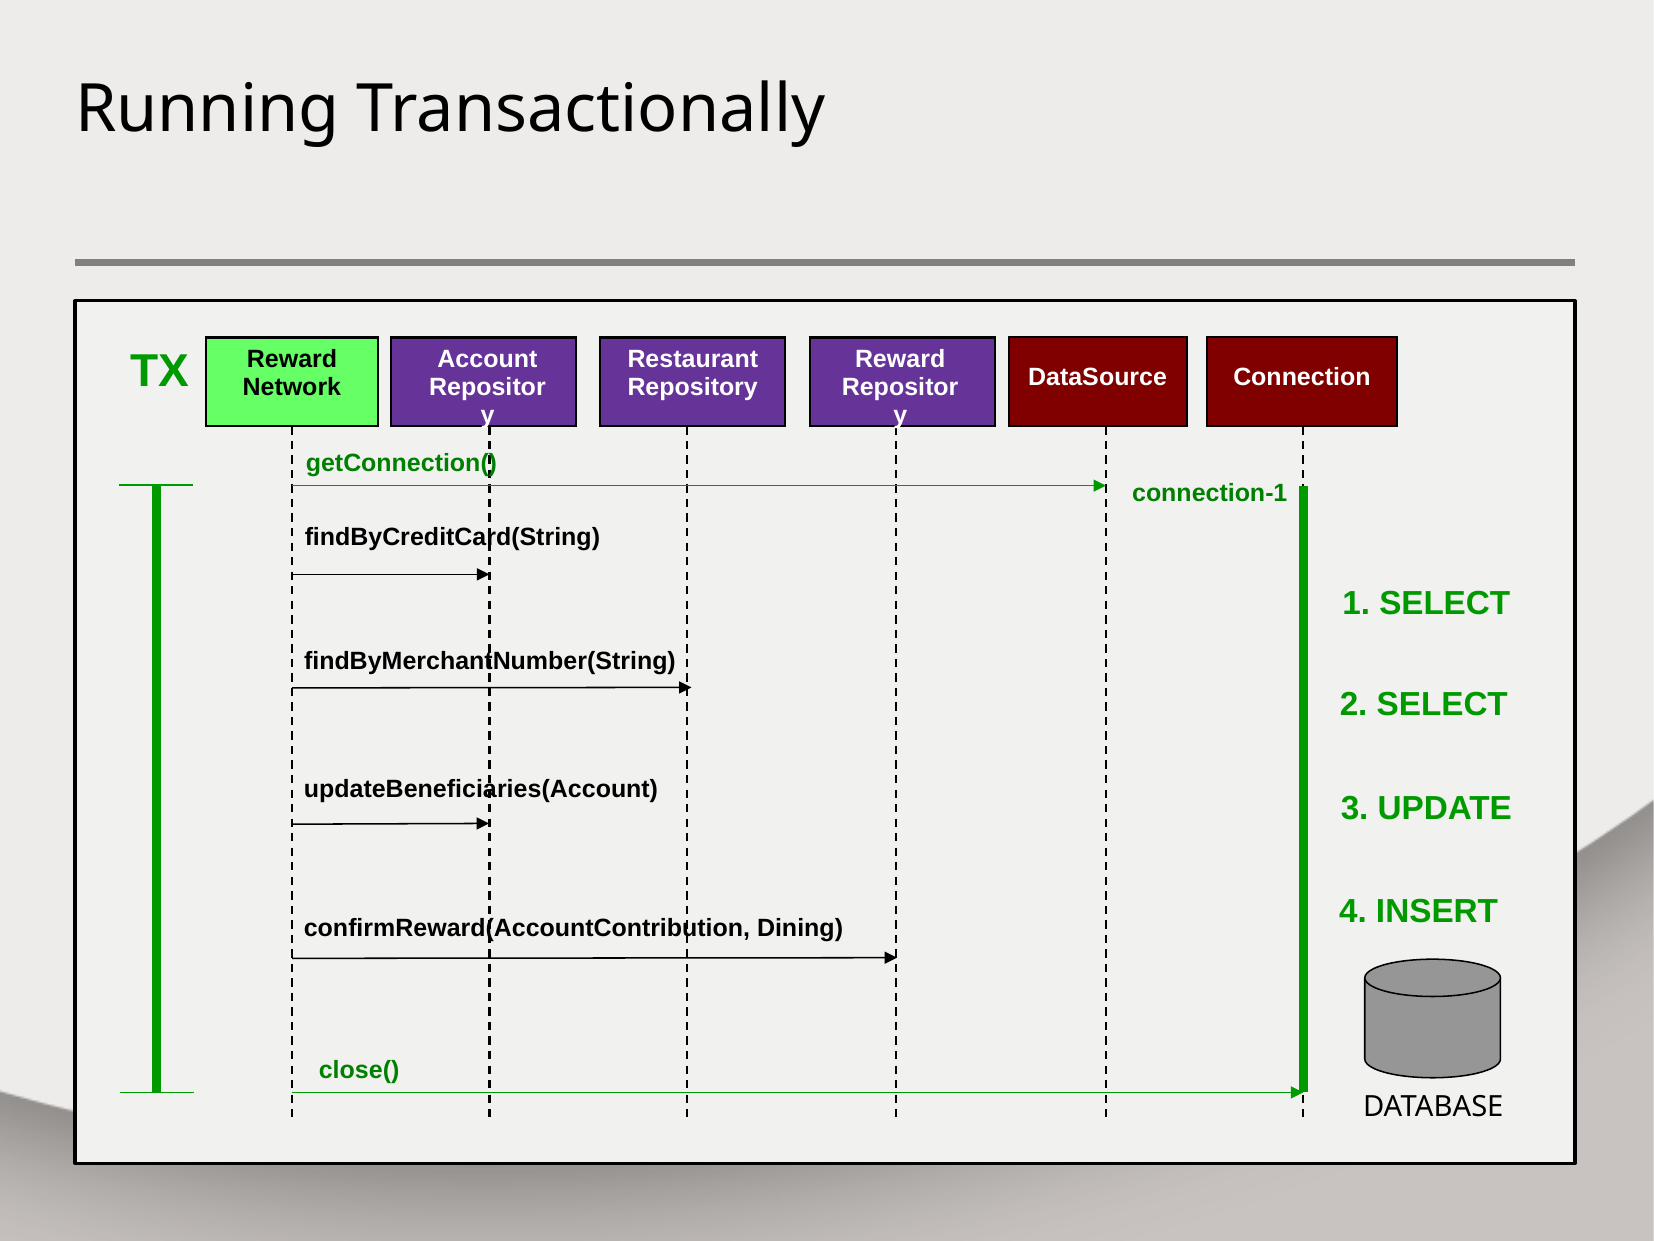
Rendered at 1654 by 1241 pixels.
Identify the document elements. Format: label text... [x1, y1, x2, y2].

text_box findByCreditCard(String) [290, 515, 616, 559]
text_box 4. INSERT [1324, 885, 1514, 938]
text_box connection-1 [1117, 470, 1303, 515]
text_box Restaurant Repository [600, 337, 786, 409]
text_box TX [115, 337, 204, 405]
text_box findByMerchantNumber(String) [289, 639, 692, 683]
text_box close() [303, 1047, 415, 1092]
text_box updateBeneficiaries(Account) [289, 766, 674, 811]
text_box [75, 300, 1576, 1164]
text_box getConnection() [291, 441, 513, 485]
picture [0, 0, 1654, 1241]
text_box Connection [1206, 355, 1398, 399]
text_box 3. UPDATE [1326, 781, 1528, 835]
text_box Account Repository [407, 337, 568, 408]
text_box Reward Repository [820, 337, 981, 408]
text_box 1. SELECT [1327, 577, 1536, 630]
text_box DataSource [1008, 355, 1188, 399]
text_box confirmReward(AccountContribution, Dining) [288, 905, 859, 950]
text_box DATABASE [1348, 1077, 1519, 1133]
title Running Transactionally [75, 75, 1576, 226]
text_box Reward Network [205, 337, 379, 409]
text_box 2. SELECT [1325, 678, 1523, 731]
